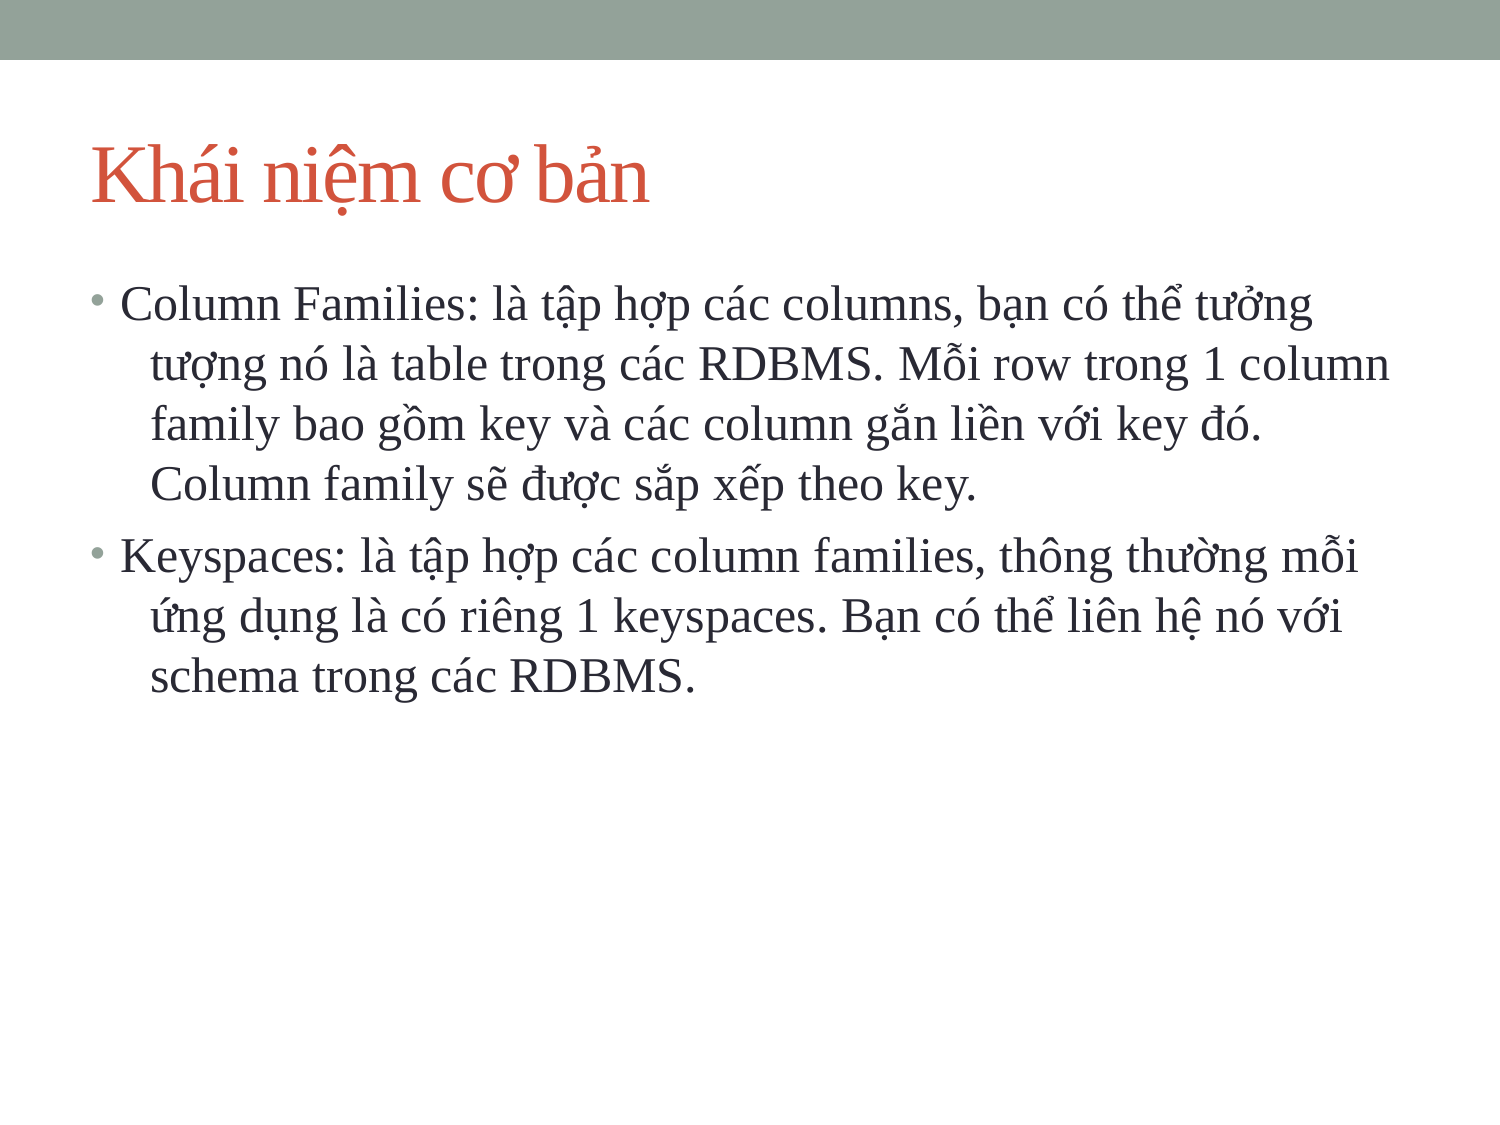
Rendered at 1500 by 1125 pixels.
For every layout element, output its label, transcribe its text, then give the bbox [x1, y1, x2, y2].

list Column Families: là tập hợp các columns, bạn có thể tưởng tượng nó là table trong các RDBMS. Mỗi row trong 1 column family bao gồm key và các column gắn liền với key đó. Column family sẽ được sắp xếp theo key. Keyspaces: là tập hợp các column families, thông thường mỗi ứng dụng là có riêng 1 keyspaces. Bạn có thể liên hệ nó với schema trong các RDBMS. [75, 262, 1426, 1063]
title Khái niệm cơ bản [75, 87, 1426, 251]
